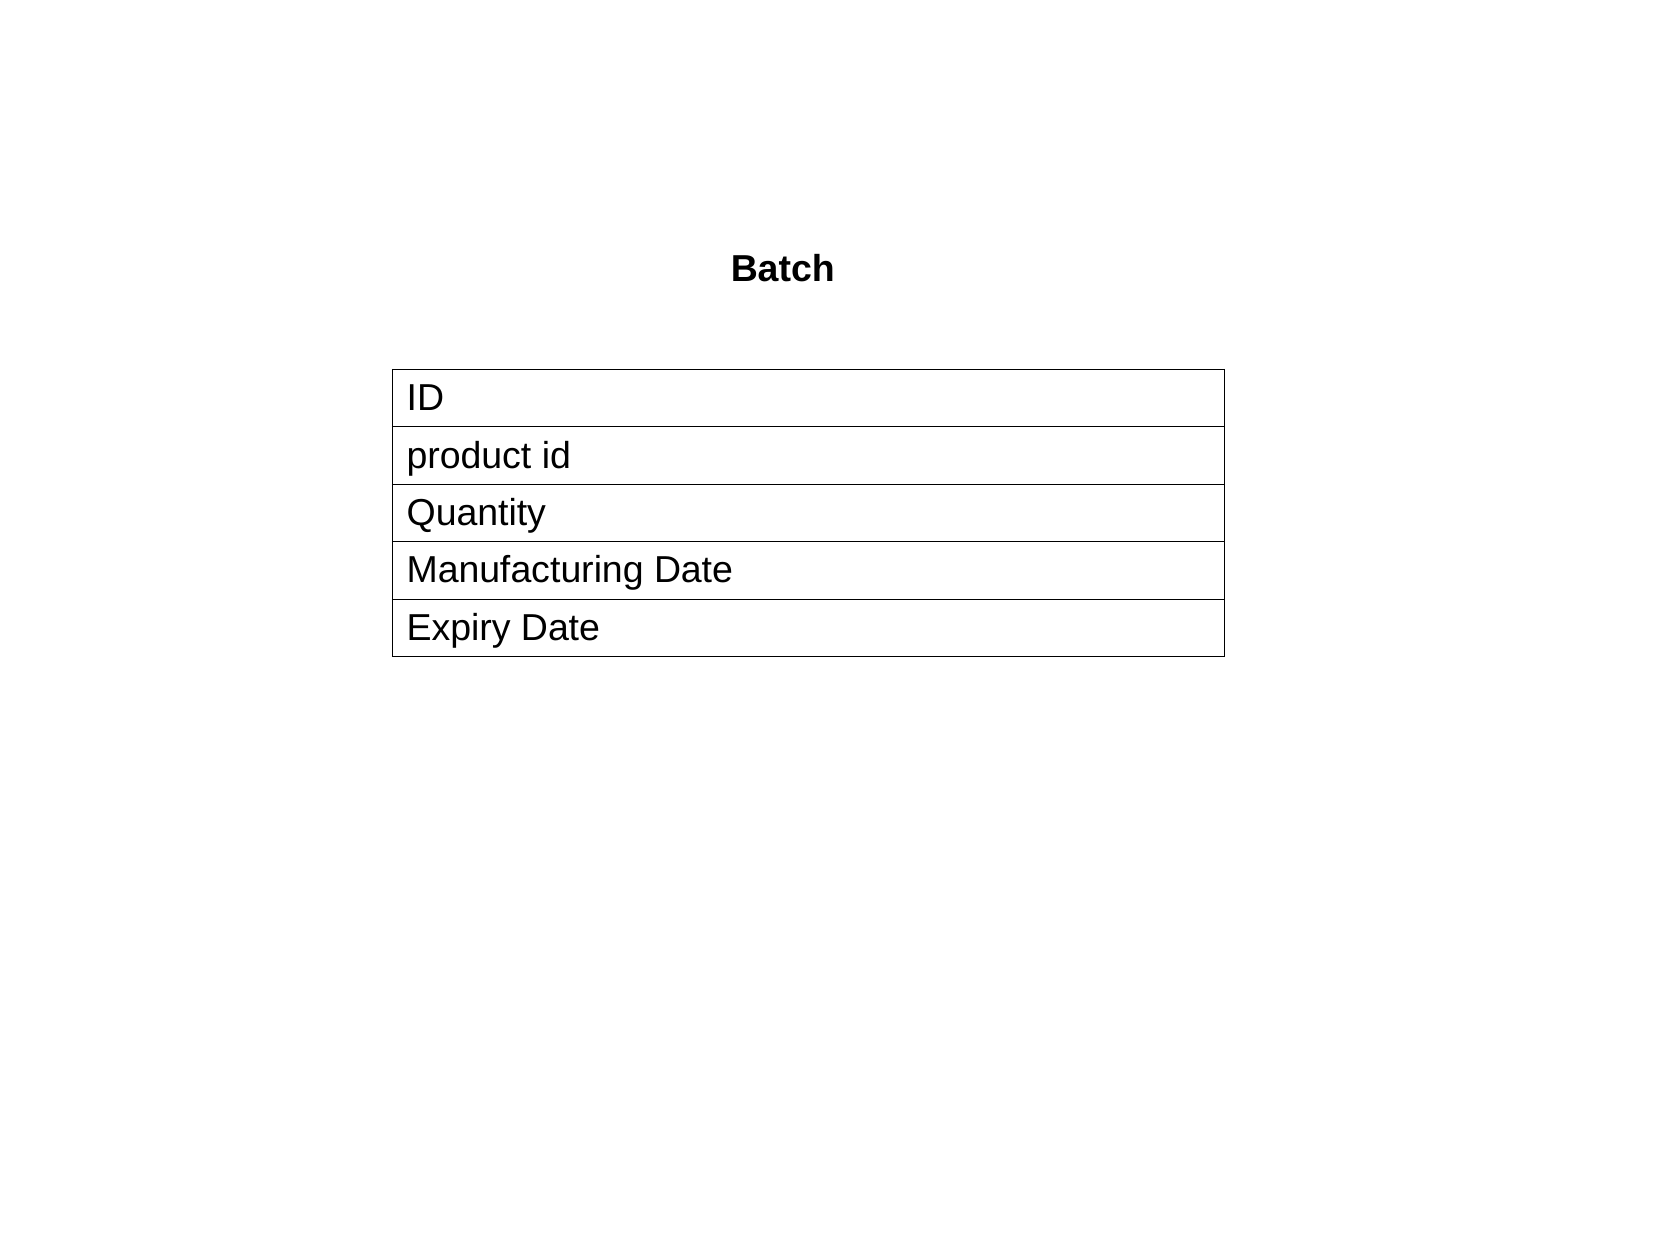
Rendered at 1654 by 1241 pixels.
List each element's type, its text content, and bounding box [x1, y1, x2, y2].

table_cell Expiry Date [393, 600, 1224, 656]
table_cell Manufacturing Date [393, 542, 1224, 599]
text_box Batch [510, 240, 1056, 299]
table_cell Quantity [393, 485, 1224, 541]
table_header ID [393, 370, 1224, 426]
table_cell product id [393, 427, 1224, 484]
